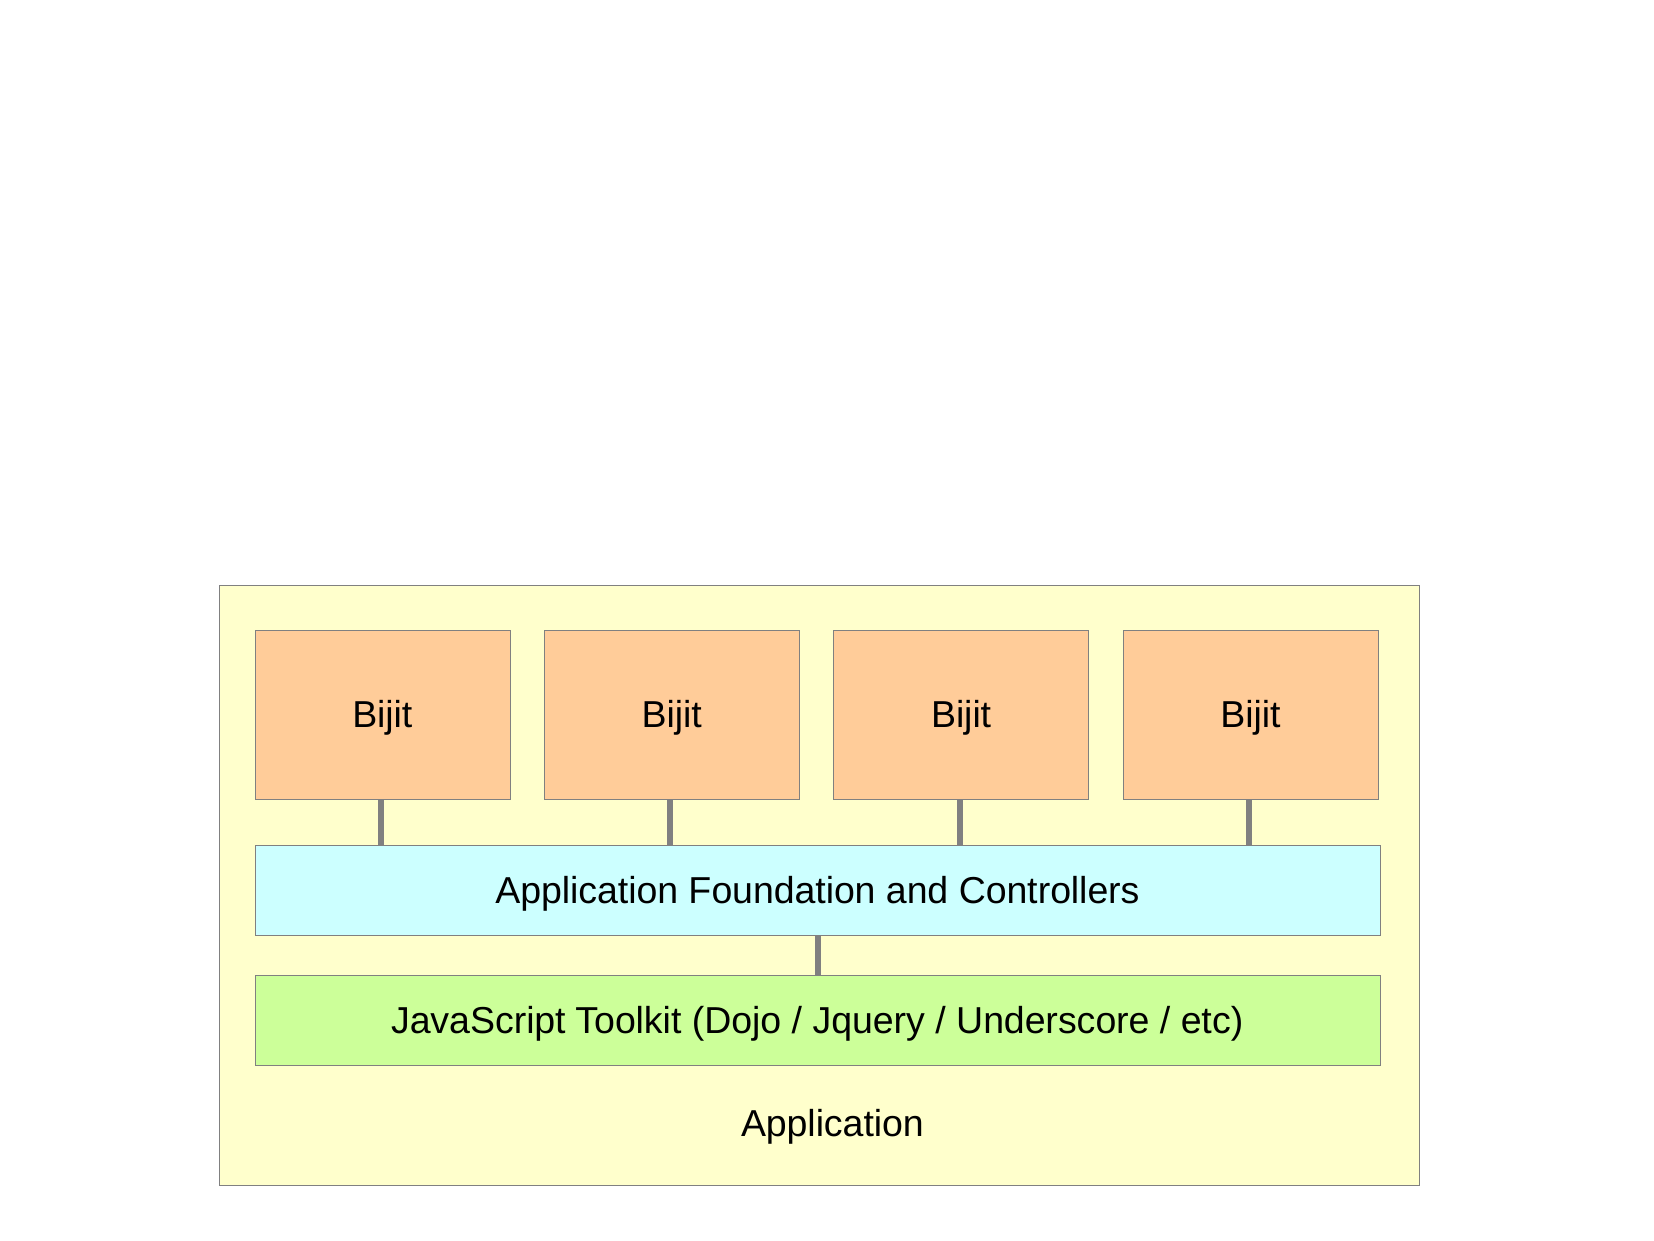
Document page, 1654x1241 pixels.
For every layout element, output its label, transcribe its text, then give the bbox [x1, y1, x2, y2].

text_box JavaScript Toolkit (Dojo / Jquery / Underscore / etc) [255, 975, 1381, 1066]
text_box Bijit [1123, 630, 1379, 800]
text_box Bijit [255, 630, 511, 800]
text_box Bijit [833, 630, 1089, 800]
text_box Application Foundation and Controllers [255, 845, 1381, 936]
text_box Bijit [544, 630, 800, 800]
text_box [219, 585, 1420, 1186]
text_box Application [525, 1095, 1141, 1152]
